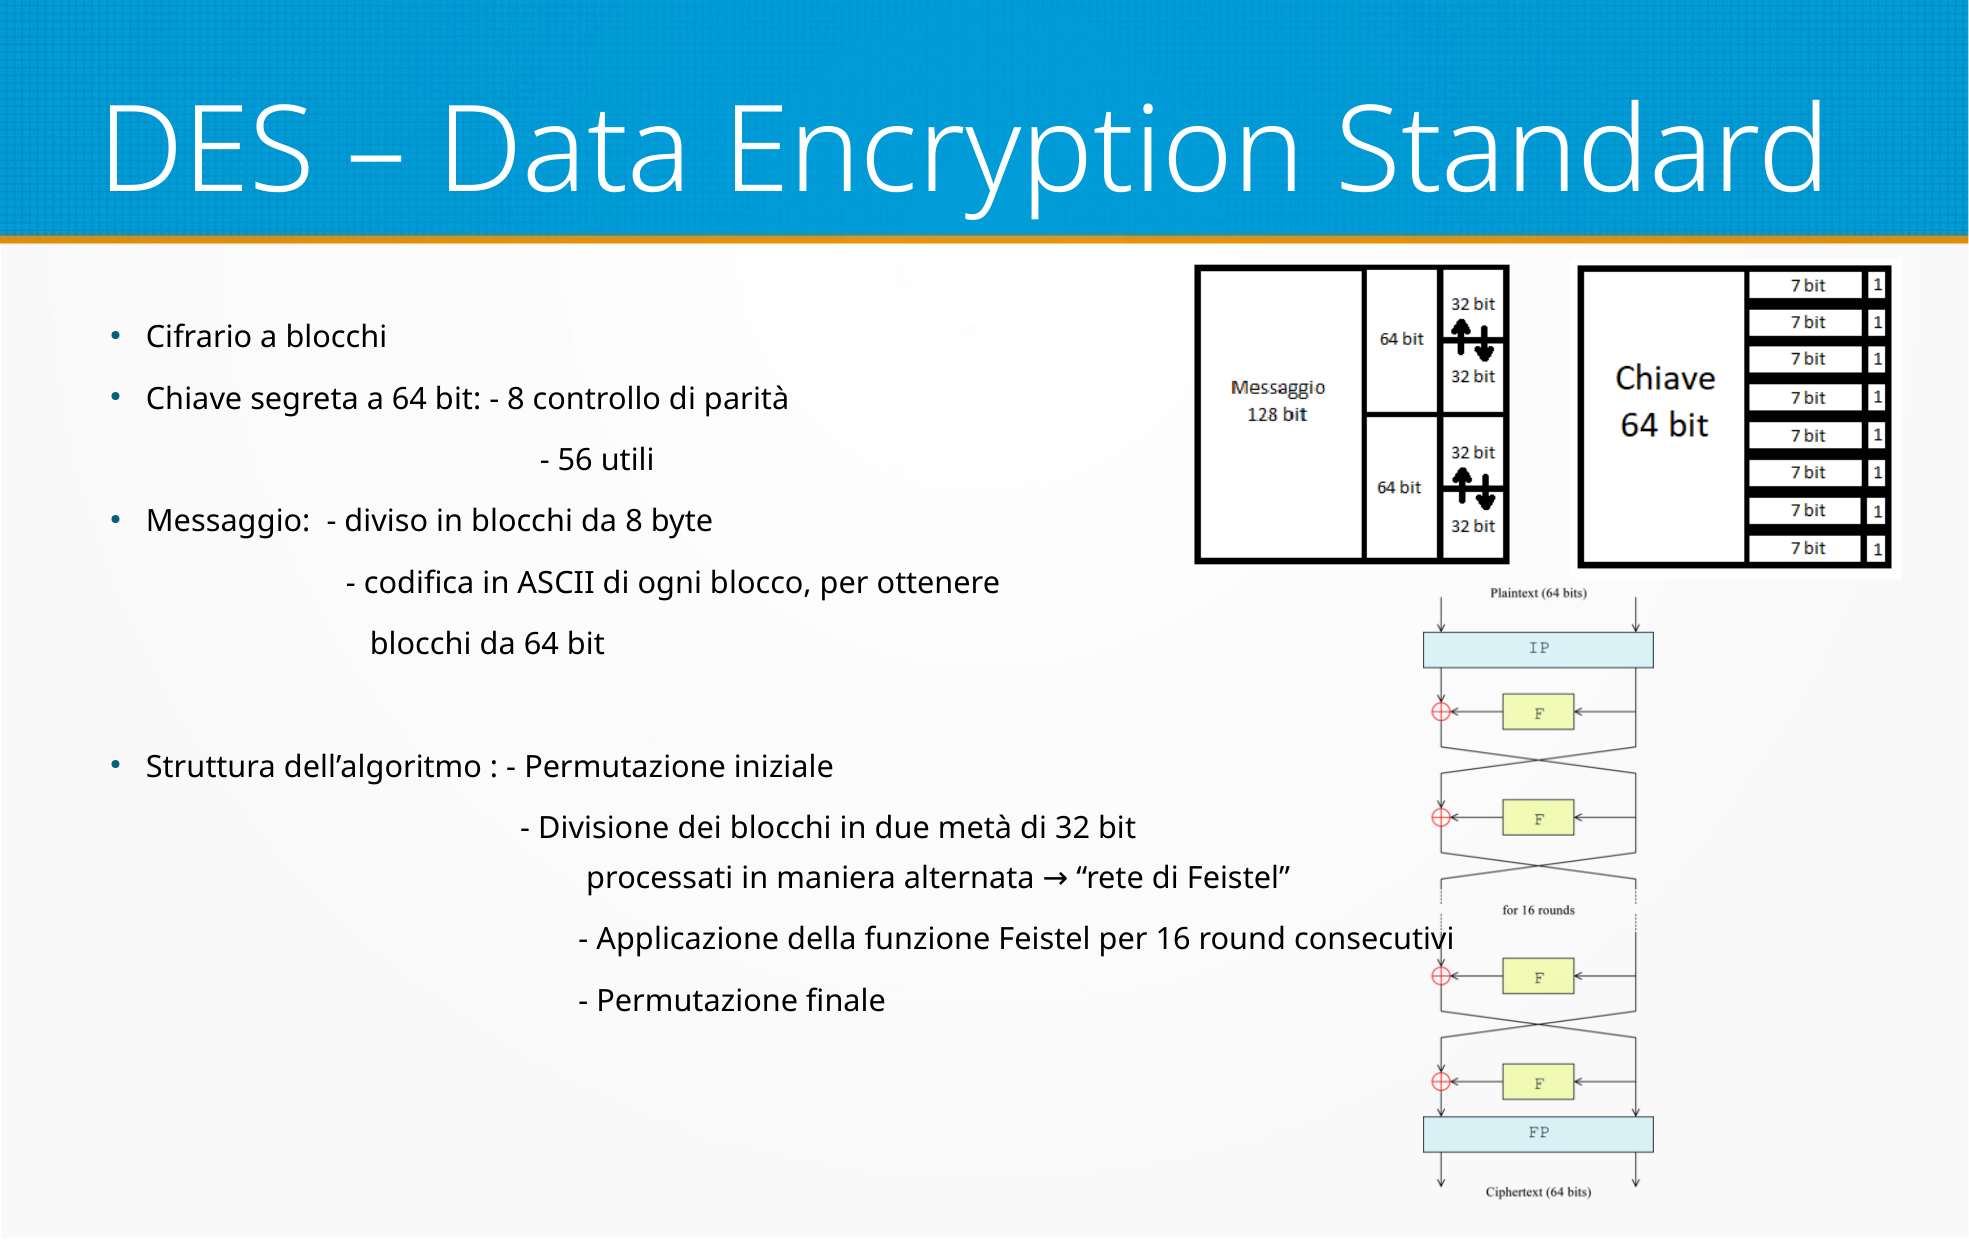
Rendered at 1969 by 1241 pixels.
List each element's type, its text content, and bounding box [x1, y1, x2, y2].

picture [0, 233, 1969, 1241]
list Cifrario a blocchi Chiave segreta a 64 bit: - 8 controllo di parità - 56 utili Messaggio: - diviso in blocchi da 8 byte - codifica in ASCII di ogni blocco, per ottenere blocchi da 64 bit Struttura dell’algoritmo : - Permutazione iniziale - Divisione dei blocchi in due metà di 32 bit processati in maniera alternata → “rete di Feistel” - Applicazione della funzione Feistel per 16 round consecutivi - Permutazione finale [98, 315, 1861, 1081]
title DES – Data Encryption Standard [98, 19, 1870, 227]
